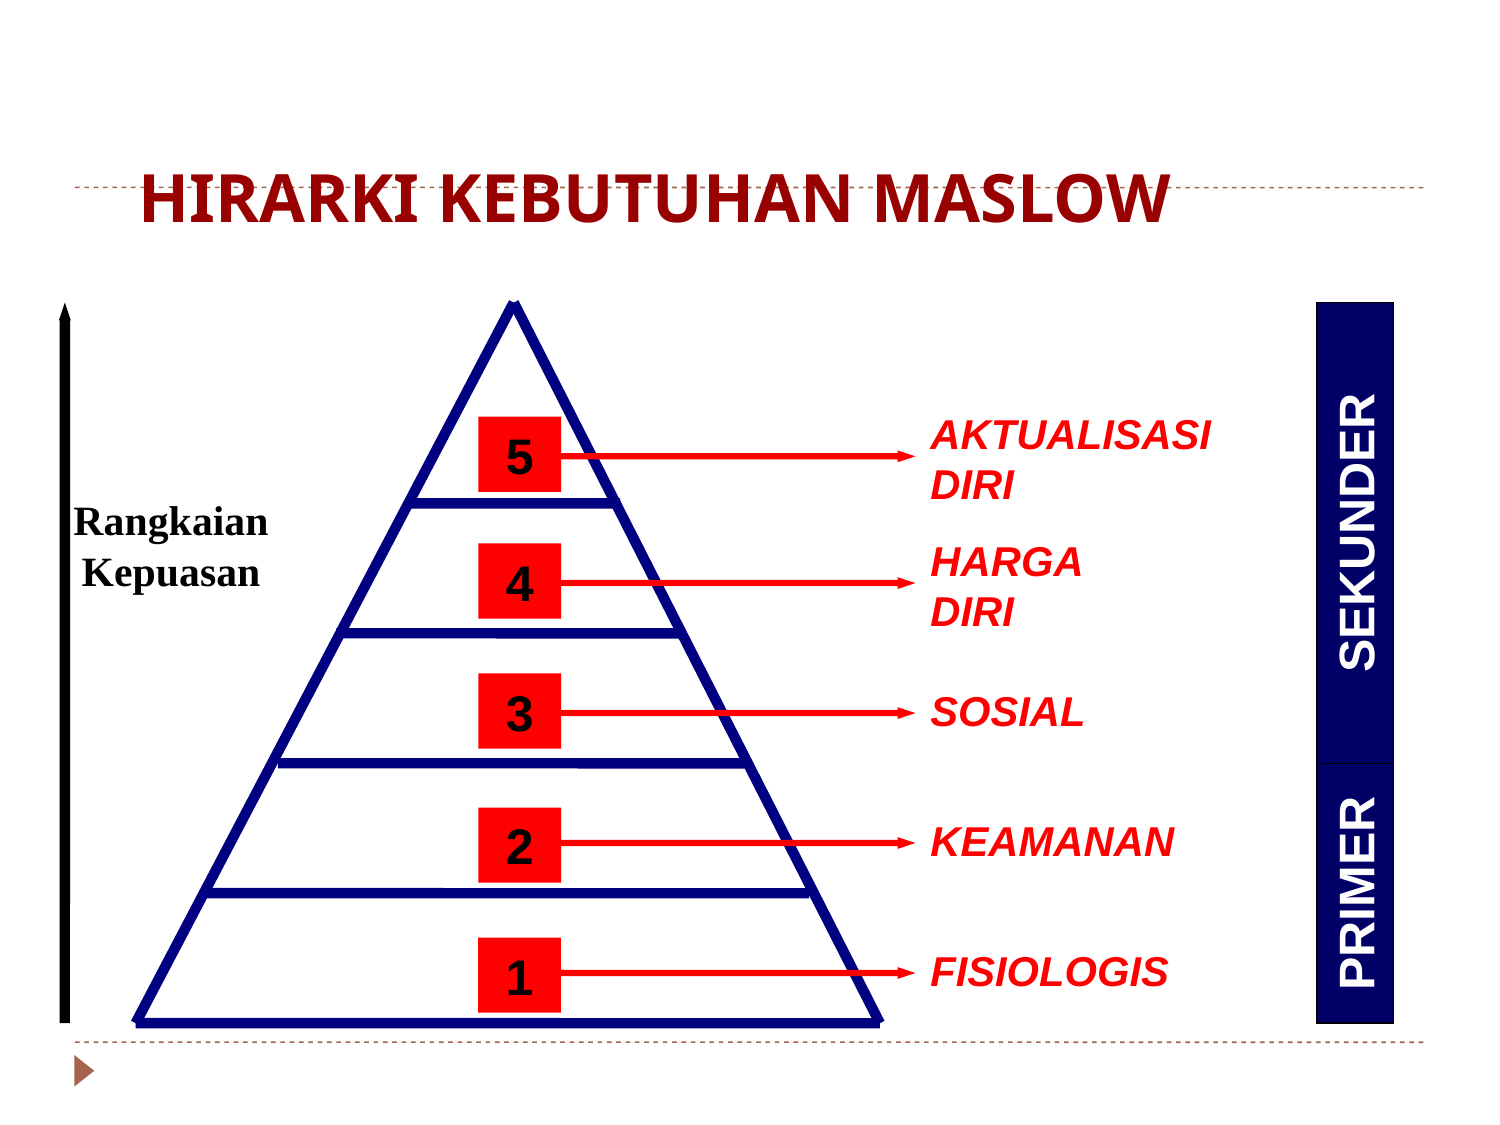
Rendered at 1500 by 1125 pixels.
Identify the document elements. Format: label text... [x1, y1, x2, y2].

text_box 5 [478, 416, 562, 492]
text_box KEAMANAN [915, 807, 1270, 873]
text_box SEKUNDER [1316, 302, 1394, 764]
text_box SOSIAL [915, 677, 1259, 743]
text_box 1 [478, 937, 561, 1013]
text_box 2 [478, 807, 562, 883]
text_box HARGA DIRI [915, 527, 1152, 643]
text_box Rangkaian Kepuasan [41, 486, 302, 602]
title HIRARKI KEBUTUHAN MASLOW [123, 125, 1500, 244]
text_box 4 [478, 543, 562, 619]
text_box FISIOLOGIS [915, 937, 1259, 1003]
text_box AKTUALISASI DIRI [915, 400, 1282, 516]
text_box 3 [478, 673, 562, 749]
text_box PRIMER [1316, 764, 1394, 1024]
